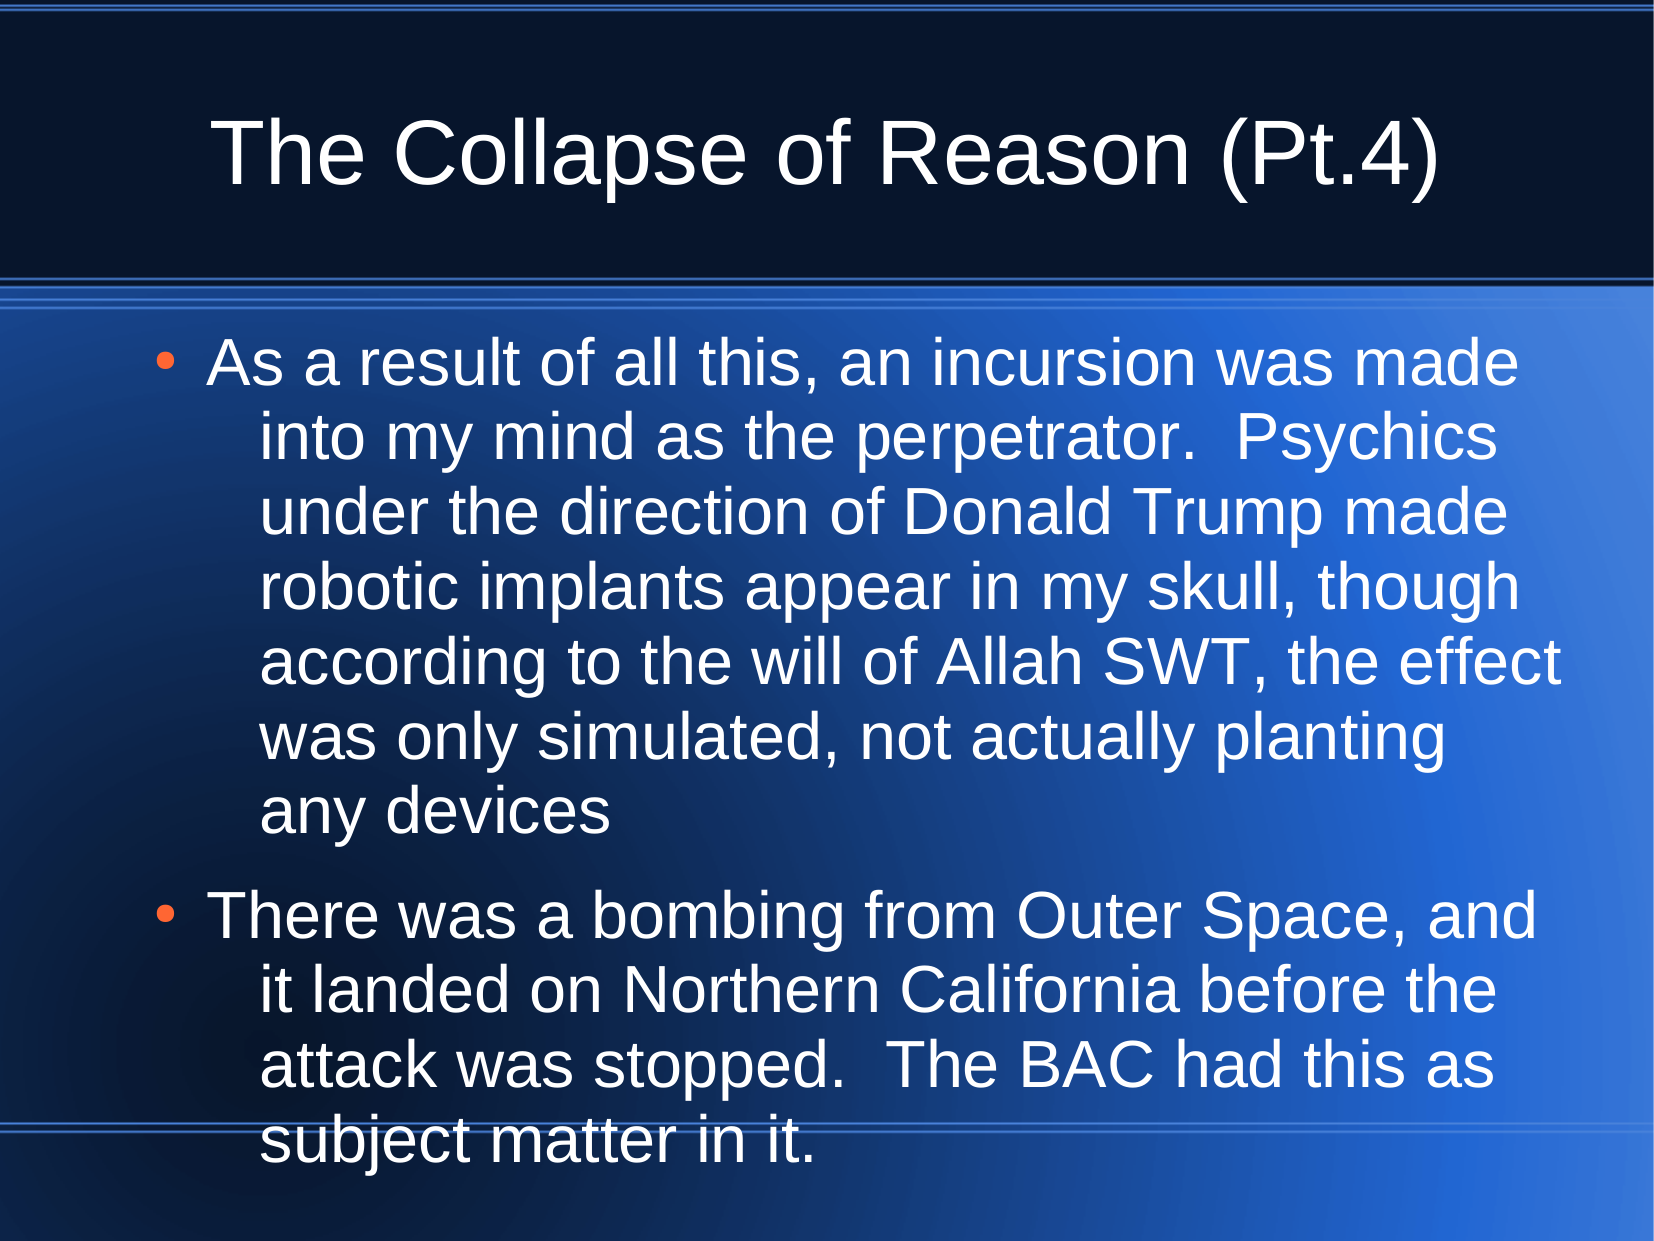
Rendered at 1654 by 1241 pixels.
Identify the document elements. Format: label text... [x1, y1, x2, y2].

list As a result of all this, an incursion was made into my mind as the perpetrator. Psychics under the direction of Donald Trump made robotic implants appear in my skull, though according to the will of Allah SWT, the effect was only simulated, not actually planting any devices There was a bombing from Outer Space, and it landed on Northern California before the attack was stopped. The BAC had this as subject matter in it. [118, 324, 1571, 1177]
title The Collapse of Reason (Pt.4) [82, 49, 1571, 257]
picture [0, 0, 1654, 1241]
